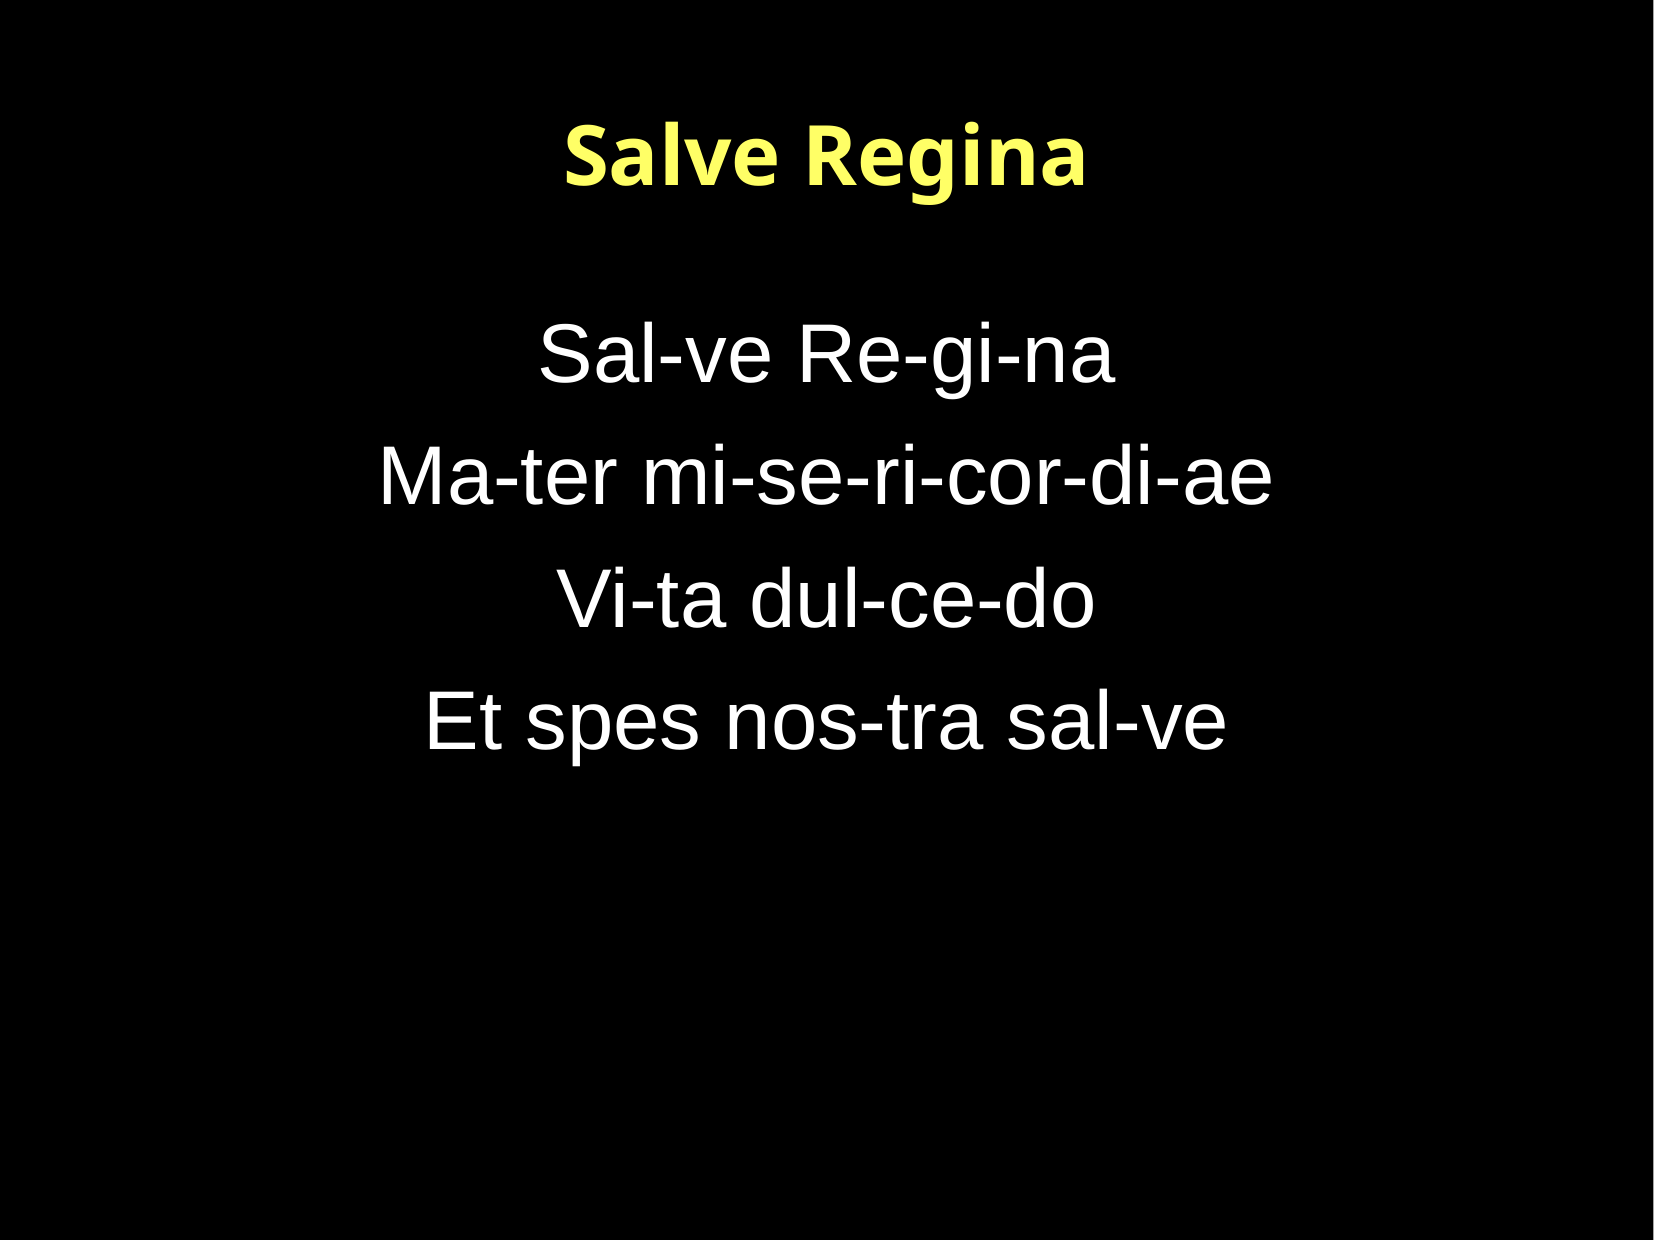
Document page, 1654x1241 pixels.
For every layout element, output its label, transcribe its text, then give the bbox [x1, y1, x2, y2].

list Sal-ve Re-gi-na Ma-ter mi-se-ri-cor-di-ae Vi-ta dul-ce-do Et spes nos-tra sal-ve [0, 307, 1654, 1027]
title Salve Regina [82, 49, 1571, 257]
